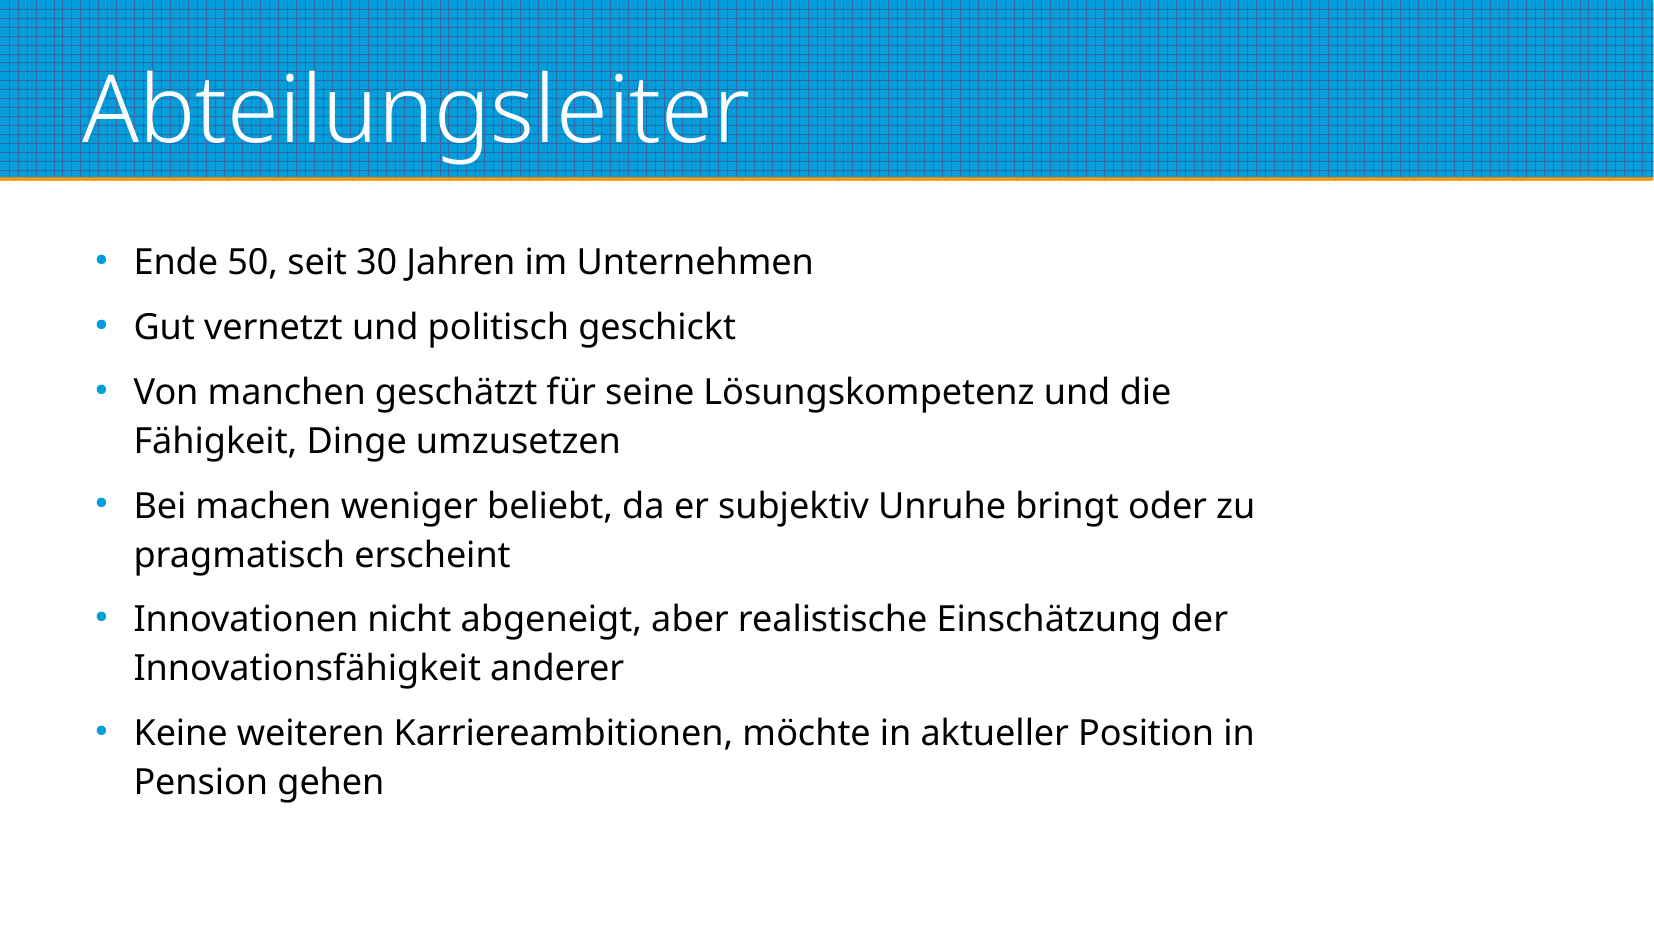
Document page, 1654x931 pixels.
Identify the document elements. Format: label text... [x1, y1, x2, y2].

title Abteilungsleiter [82, 14, 1571, 171]
list Ende 50, seit 30 Jahren im Unternehmen Gut vernetzt und politisch geschickt Von manchen geschätzt für seine Lösungskompetenz und die Fähigkeit, Dinge umzusetzen Bei machen weniger beliebt, da er subjektiv Unruhe bringt oder zu pragmatisch erscheint Innovationen nicht abgeneigt, aber realistische Einschätzung der Innovationsfähigkeit anderer Keine weiteren Karriereambitionen, möchte in aktueller Position in Pension gehen [82, 236, 1329, 811]
